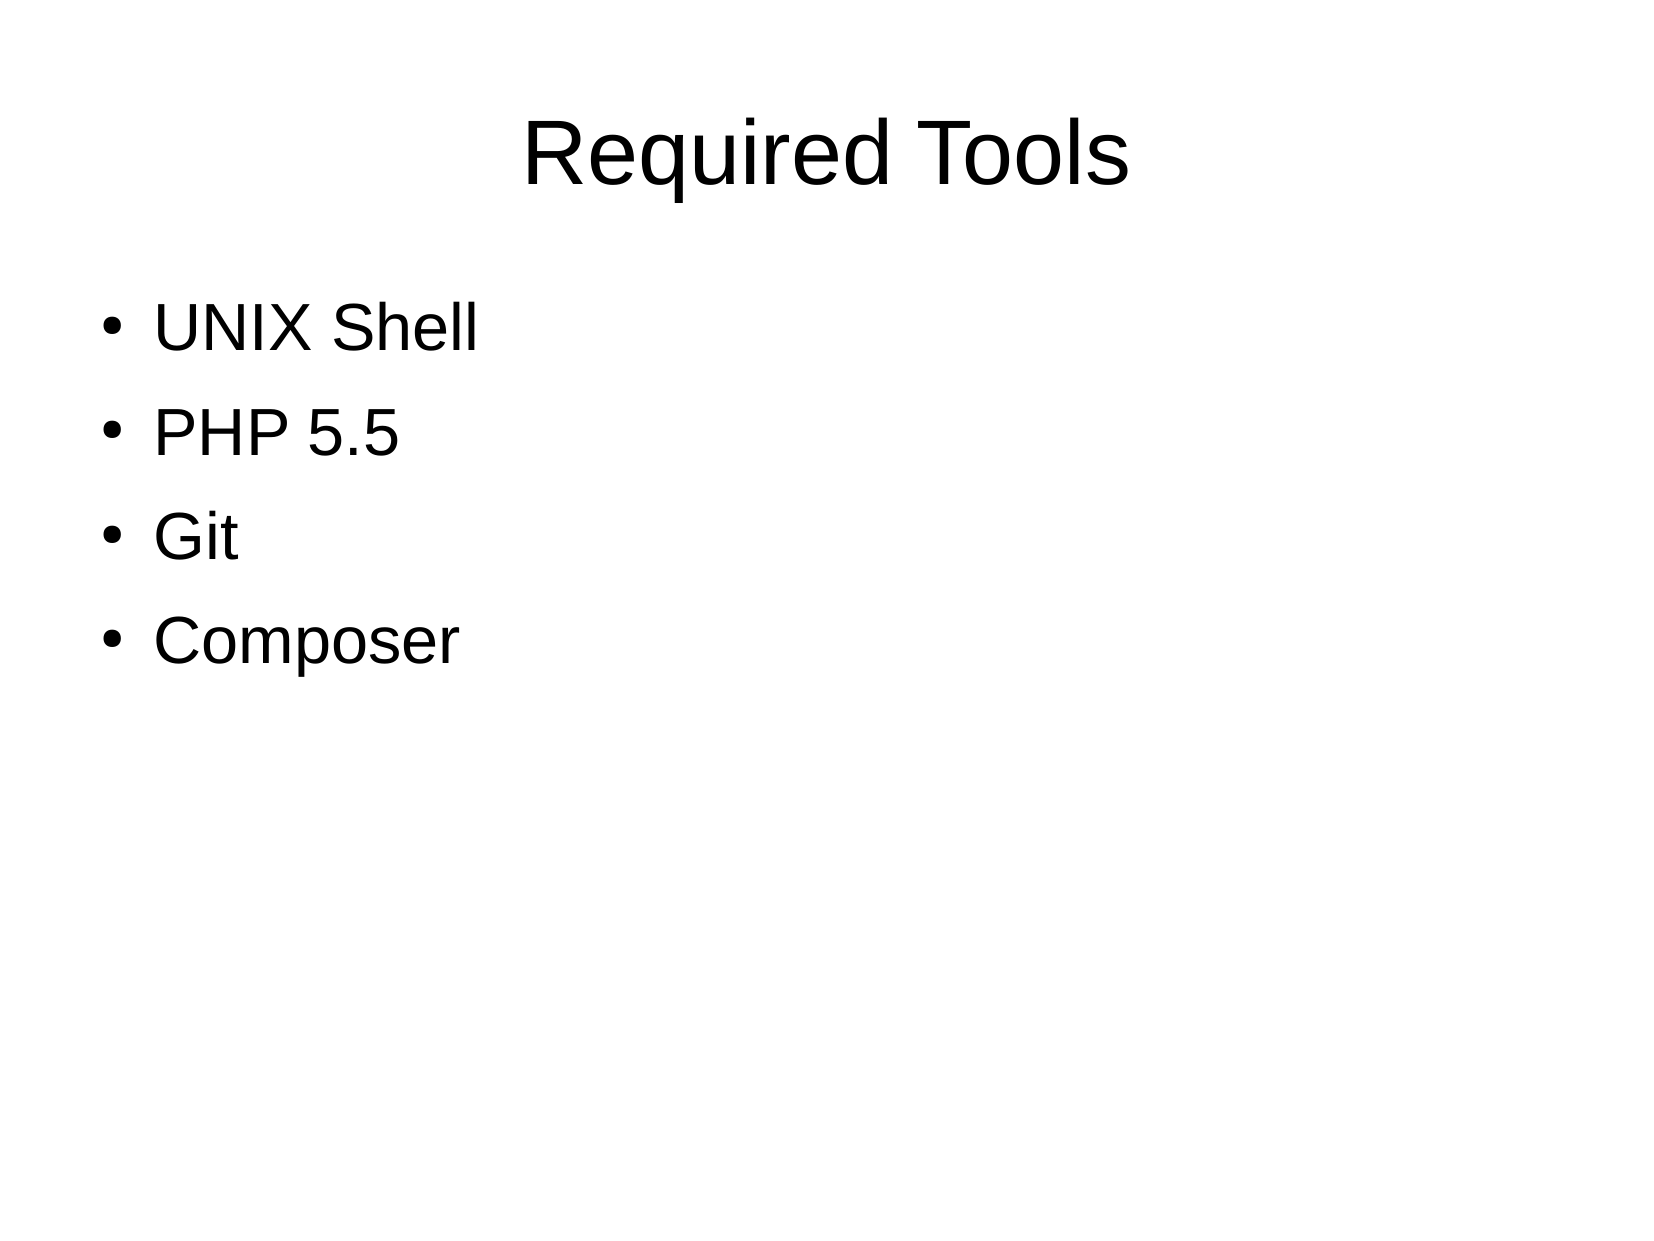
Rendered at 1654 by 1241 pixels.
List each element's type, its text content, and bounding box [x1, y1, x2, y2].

title Required Tools [82, 49, 1571, 257]
list UNIX Shell PHP 5.5 Git Composer [82, 290, 1571, 1010]
